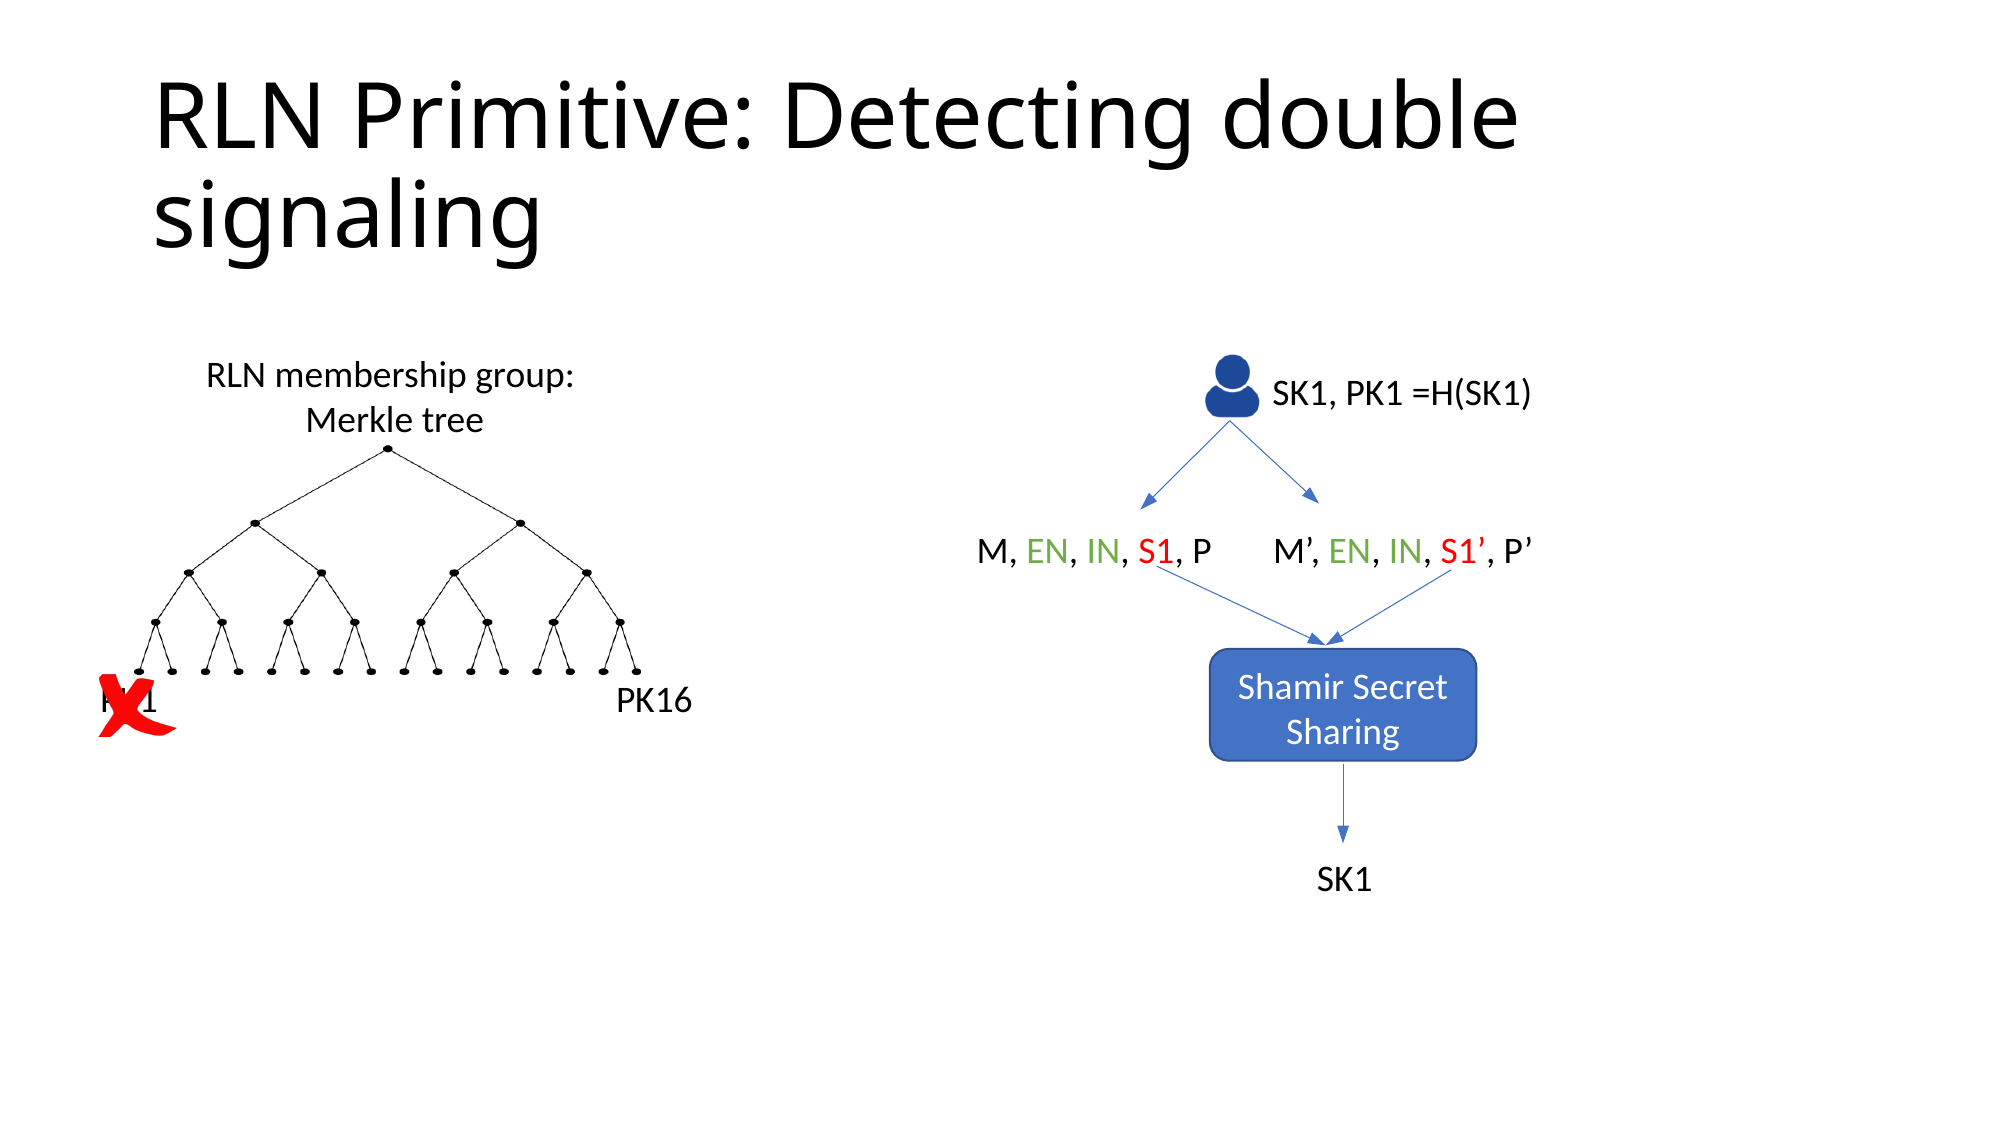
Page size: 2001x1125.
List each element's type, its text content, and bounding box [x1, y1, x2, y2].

picture [98, 445, 641, 737]
text_box RLN membership group: Merkle tree [191, 343, 599, 448]
text_box Shamir Secret Sharing [1209, 648, 1477, 761]
text_box PK1 [85, 667, 173, 727]
title RLN Primitive: Detecting double signaling [137, 59, 1863, 278]
picture [1190, 351, 1269, 421]
text_box PK16 [601, 668, 708, 728]
text_box M, EN, IN, S1, P [962, 519, 1227, 579]
text_box SK1, PK1 =H(SK1) [1257, 360, 1552, 421]
text_box M’, EN, IN, S1’, P’ [1258, 519, 1548, 579]
text_box SK1 [1302, 847, 1388, 907]
